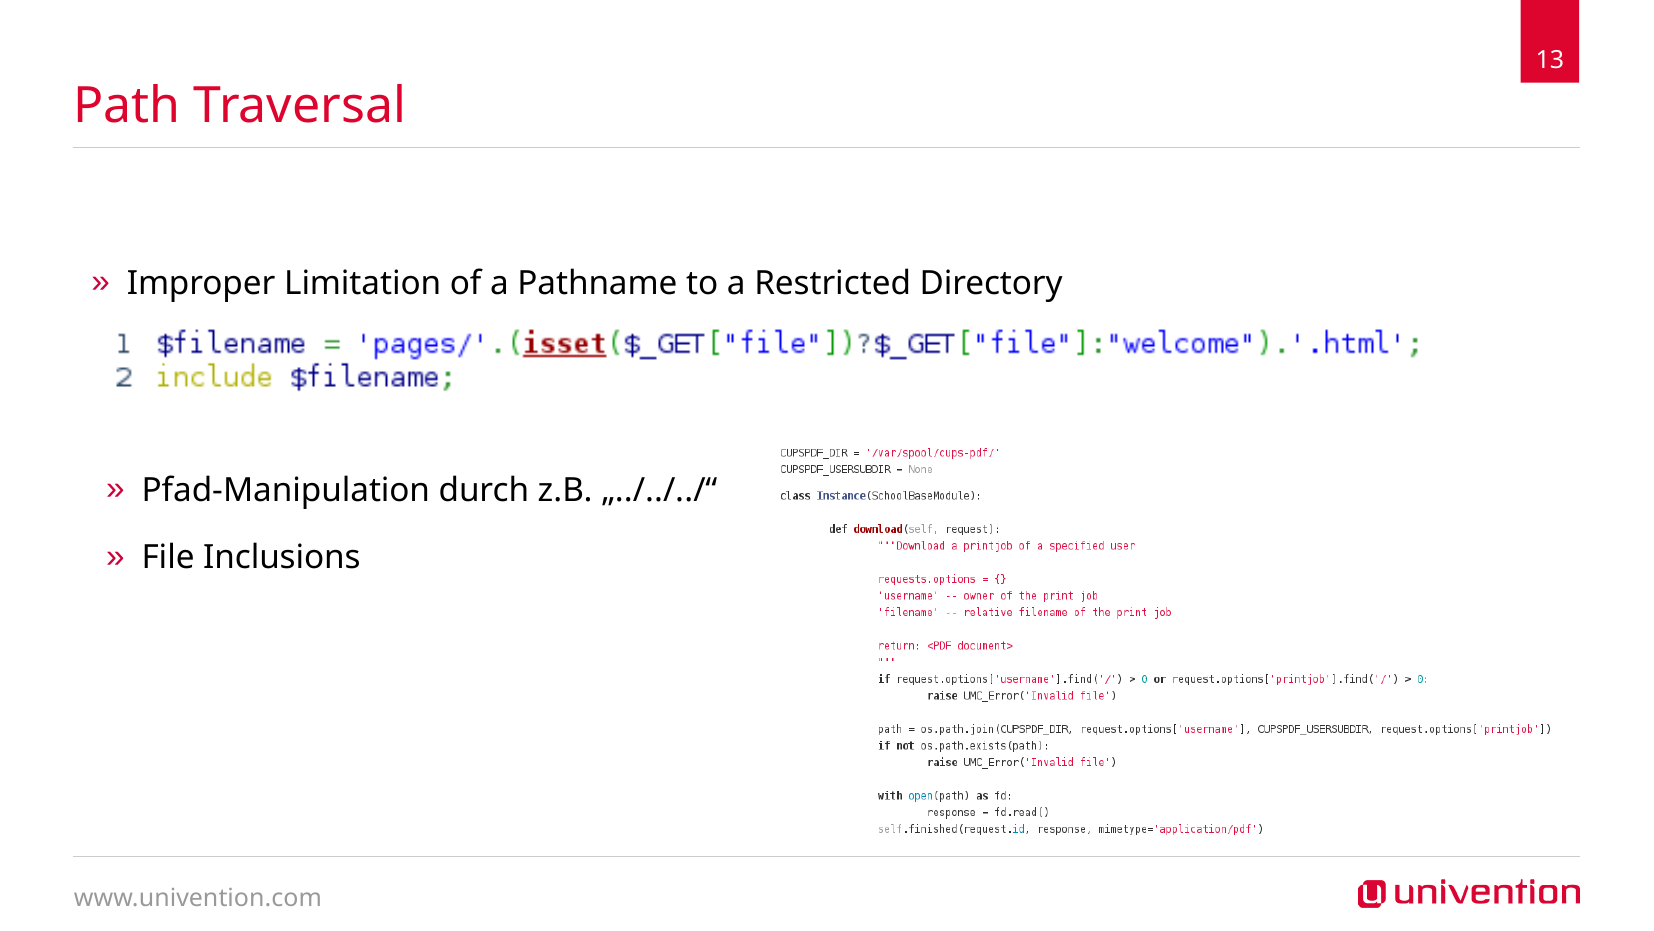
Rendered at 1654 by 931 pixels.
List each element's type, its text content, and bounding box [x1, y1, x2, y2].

picture [1358, 879, 1580, 908]
picture [90, 324, 1447, 409]
title Path Traversal [73, 59, 1580, 148]
list Pfad-Manipulation durch z.B. „../../../“ File Inclusions [88, 442, 739, 827]
picture [775, 442, 1565, 842]
list Improper Limitation of a Pathname to a Restricted Directory [73, 236, 1477, 296]
